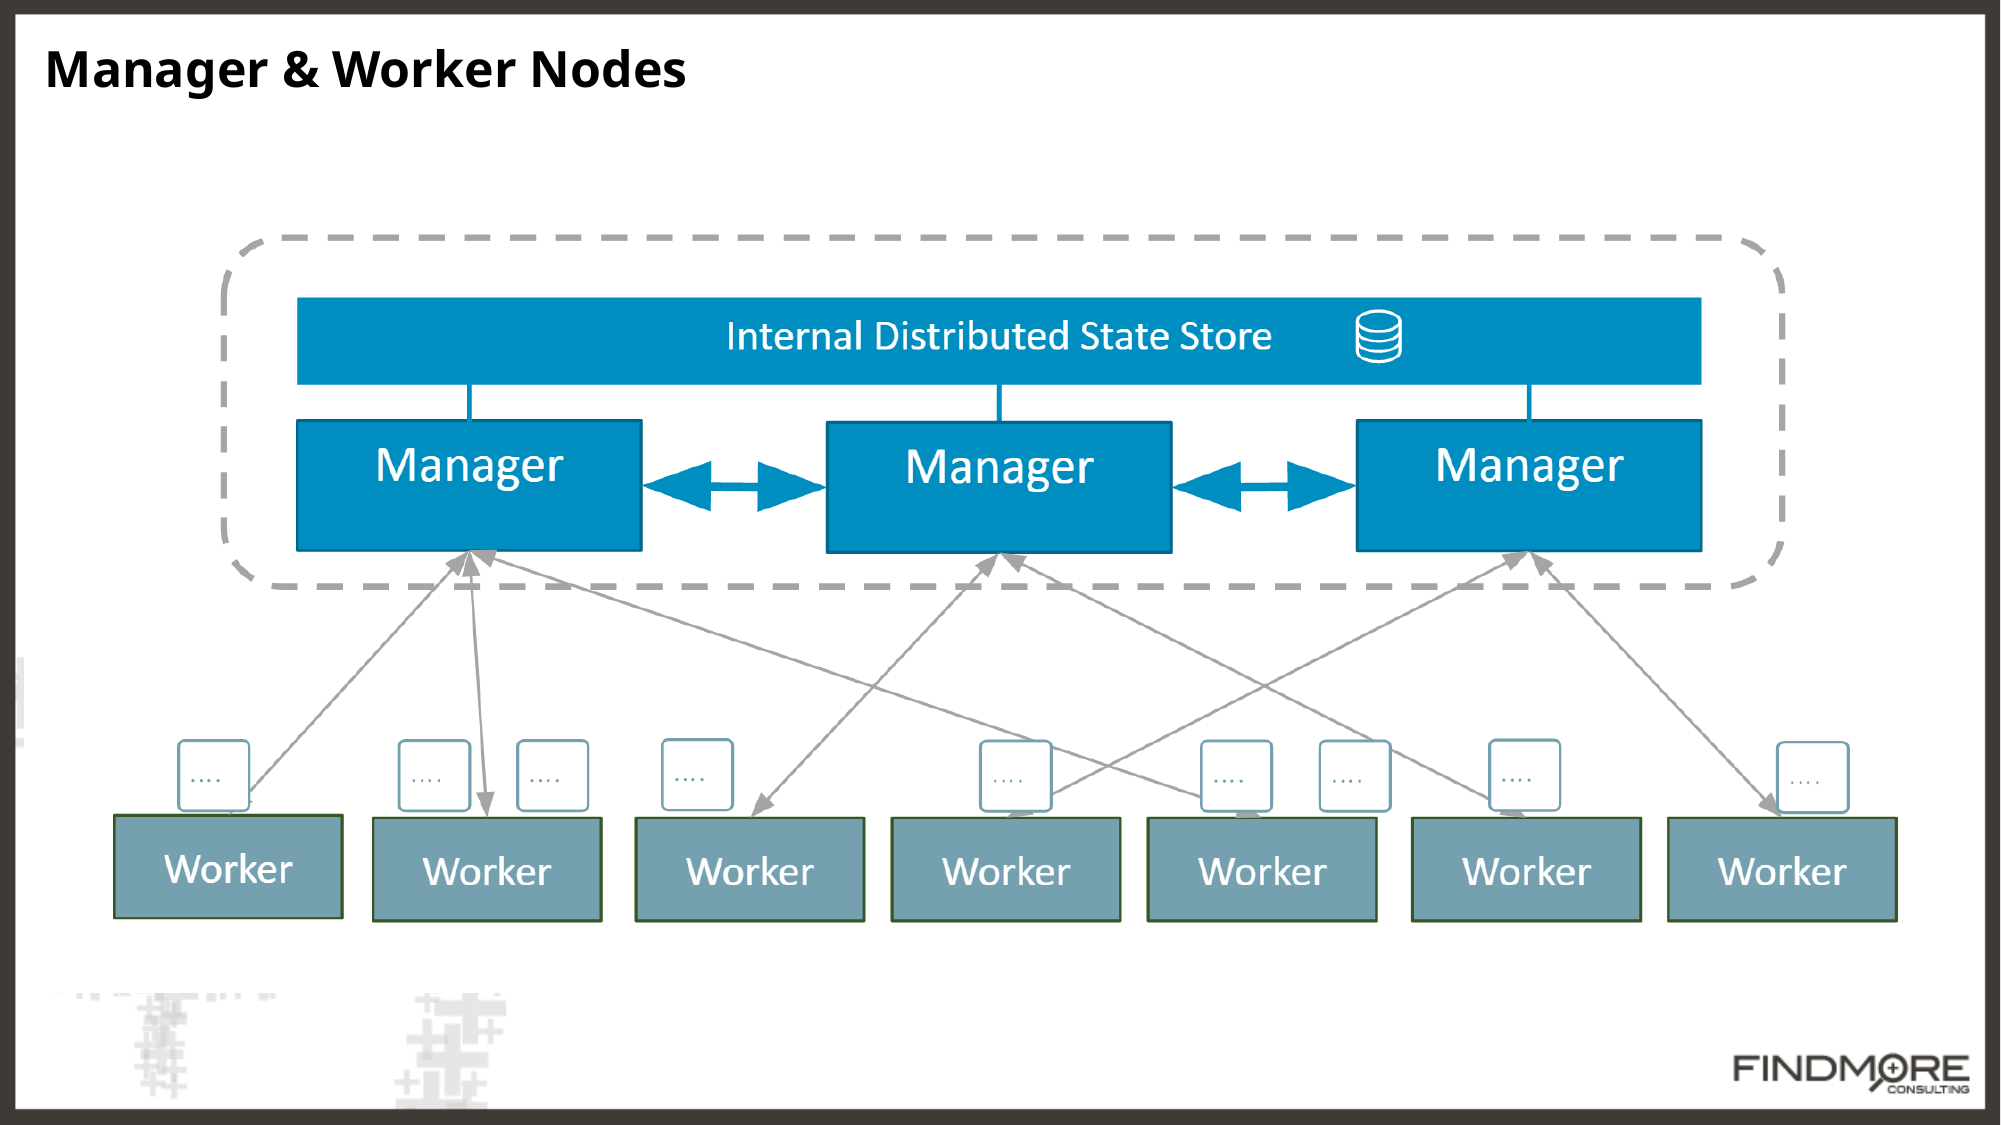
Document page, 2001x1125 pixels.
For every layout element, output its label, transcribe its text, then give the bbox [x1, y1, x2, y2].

picture [0, 0, 2001, 1125]
text_box Manager & Worker Nodes [29, 30, 1950, 124]
